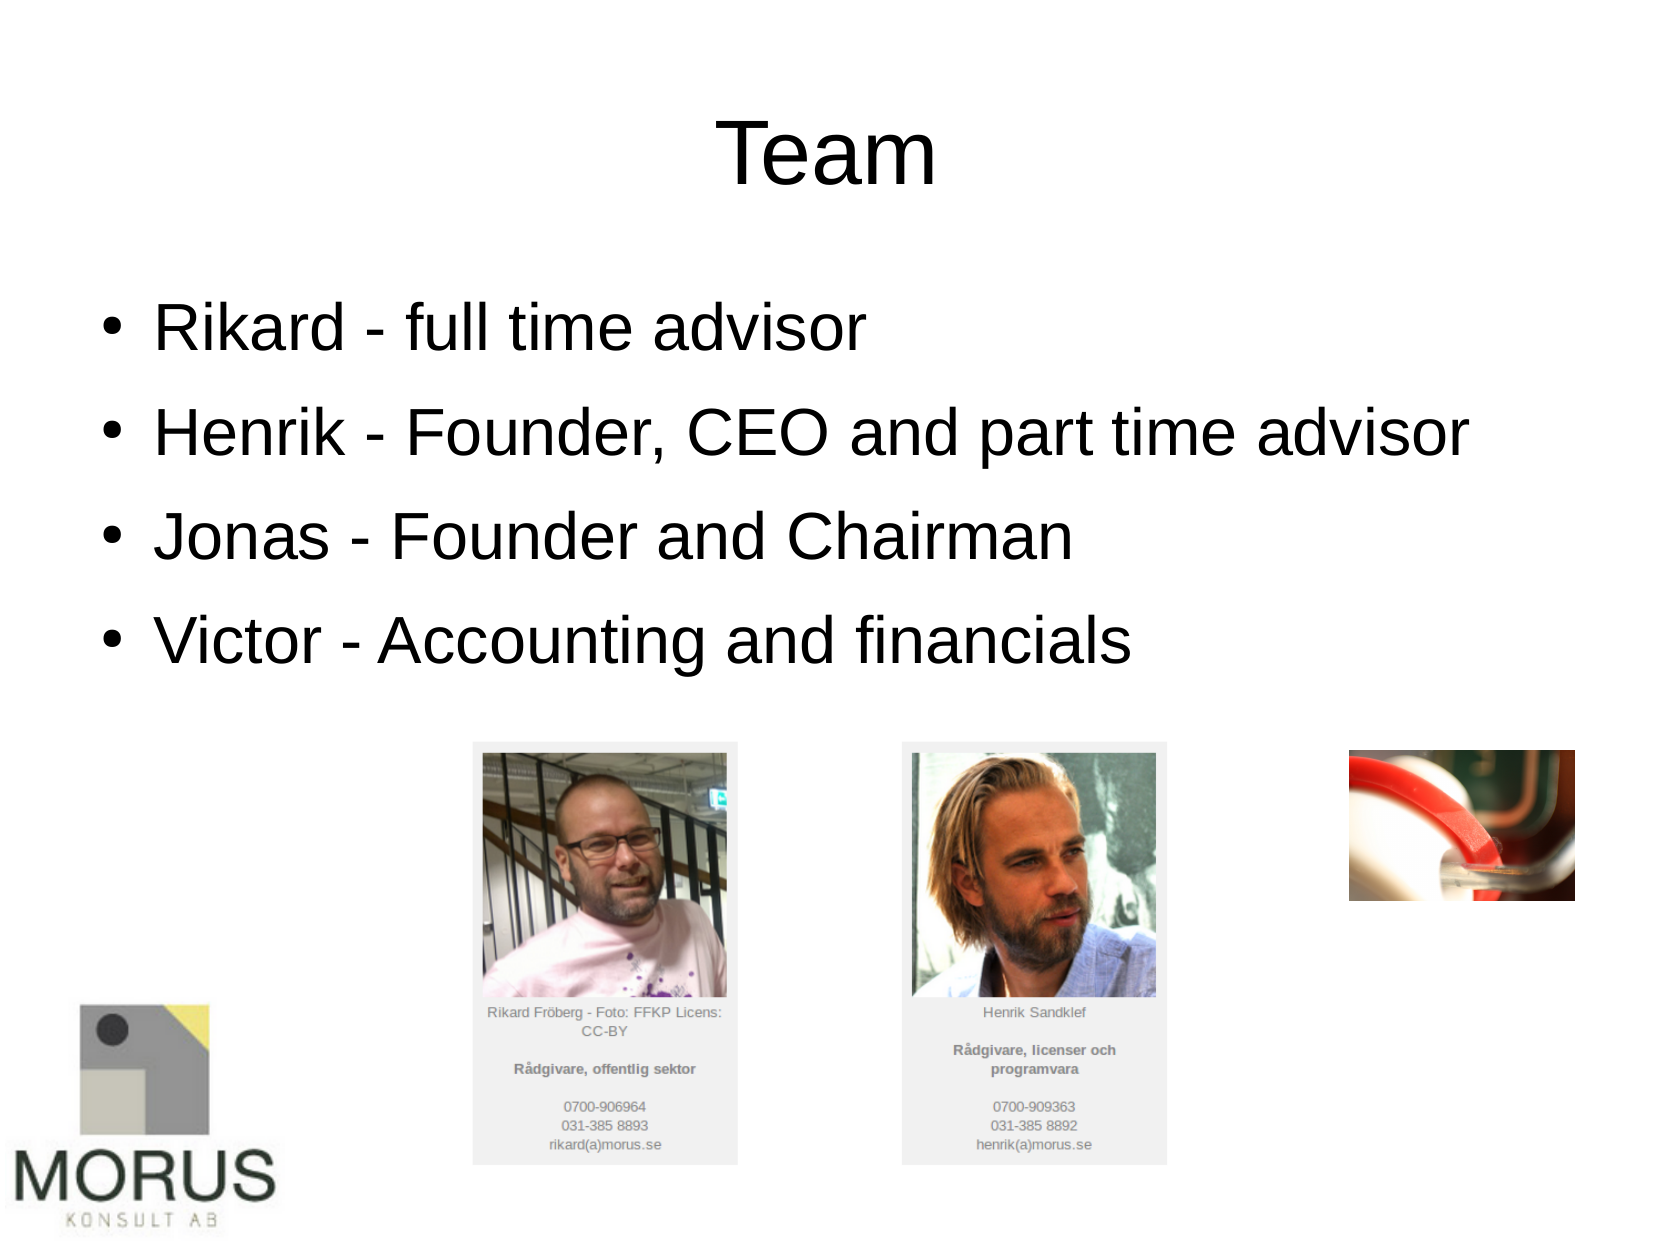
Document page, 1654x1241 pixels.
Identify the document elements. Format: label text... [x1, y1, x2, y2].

picture [5, 992, 285, 1241]
title Team [82, 49, 1571, 257]
picture [1349, 750, 1575, 901]
list Rikard - full time advisor Henrik - Founder, CEO and part time advisor Jonas - Founder and Chairman Victor - Accounting and financials [82, 290, 1538, 1010]
picture [465, 734, 1176, 1175]
